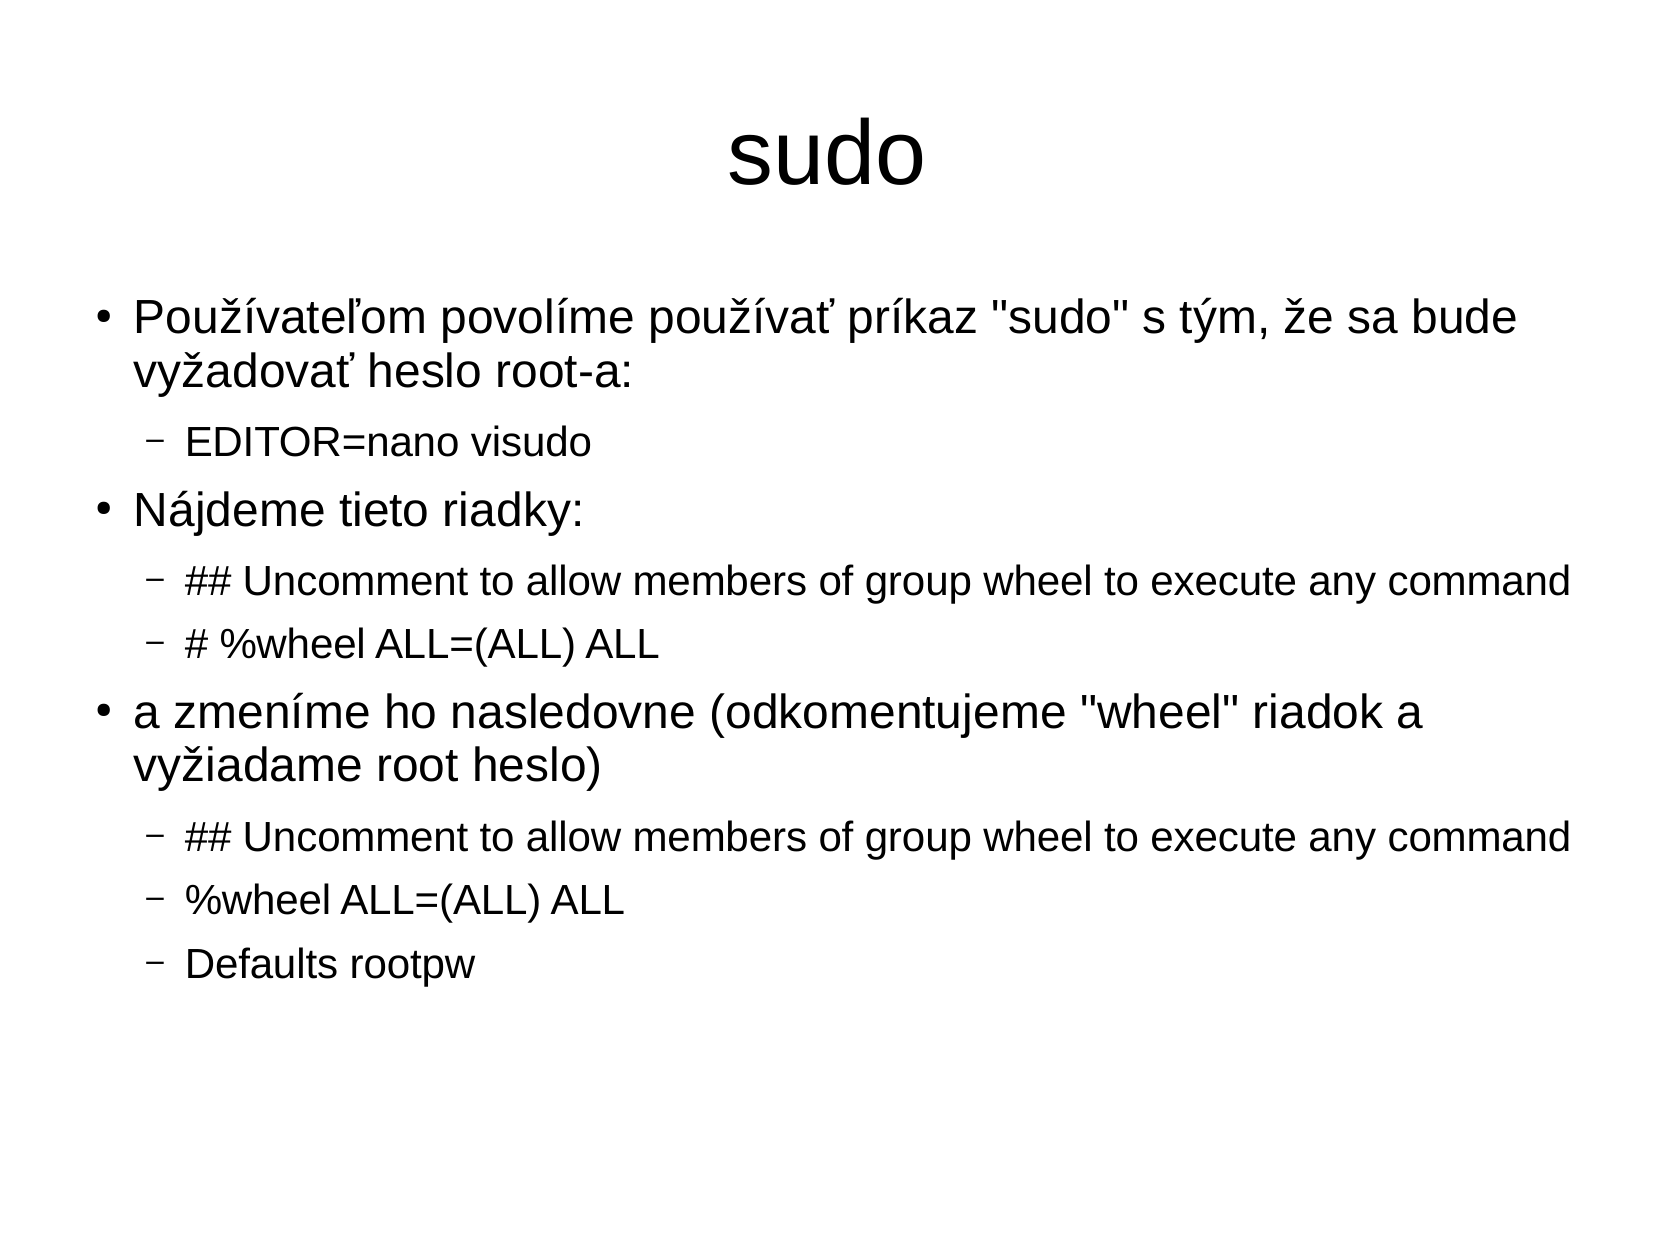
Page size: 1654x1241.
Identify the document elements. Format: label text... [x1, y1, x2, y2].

title sudo [82, 49, 1571, 257]
list Používateľom povolíme používať príkaz "sudo" s tým, že sa bude vyžadovať heslo root-a: EDITOR=nano visudo Nájdeme tieto riadky: ## Uncomment to allow members of group wheel to execute any command # %wheel ALL=(ALL) ALL a zmeníme ho nasledovne (odkomentujeme "wheel" riadok a vyžiadame root heslo) ## Uncomment to allow members of group wheel to execute any command %wheel ALL=(ALL) ALL Defaults rootpw [82, 290, 1571, 1010]
